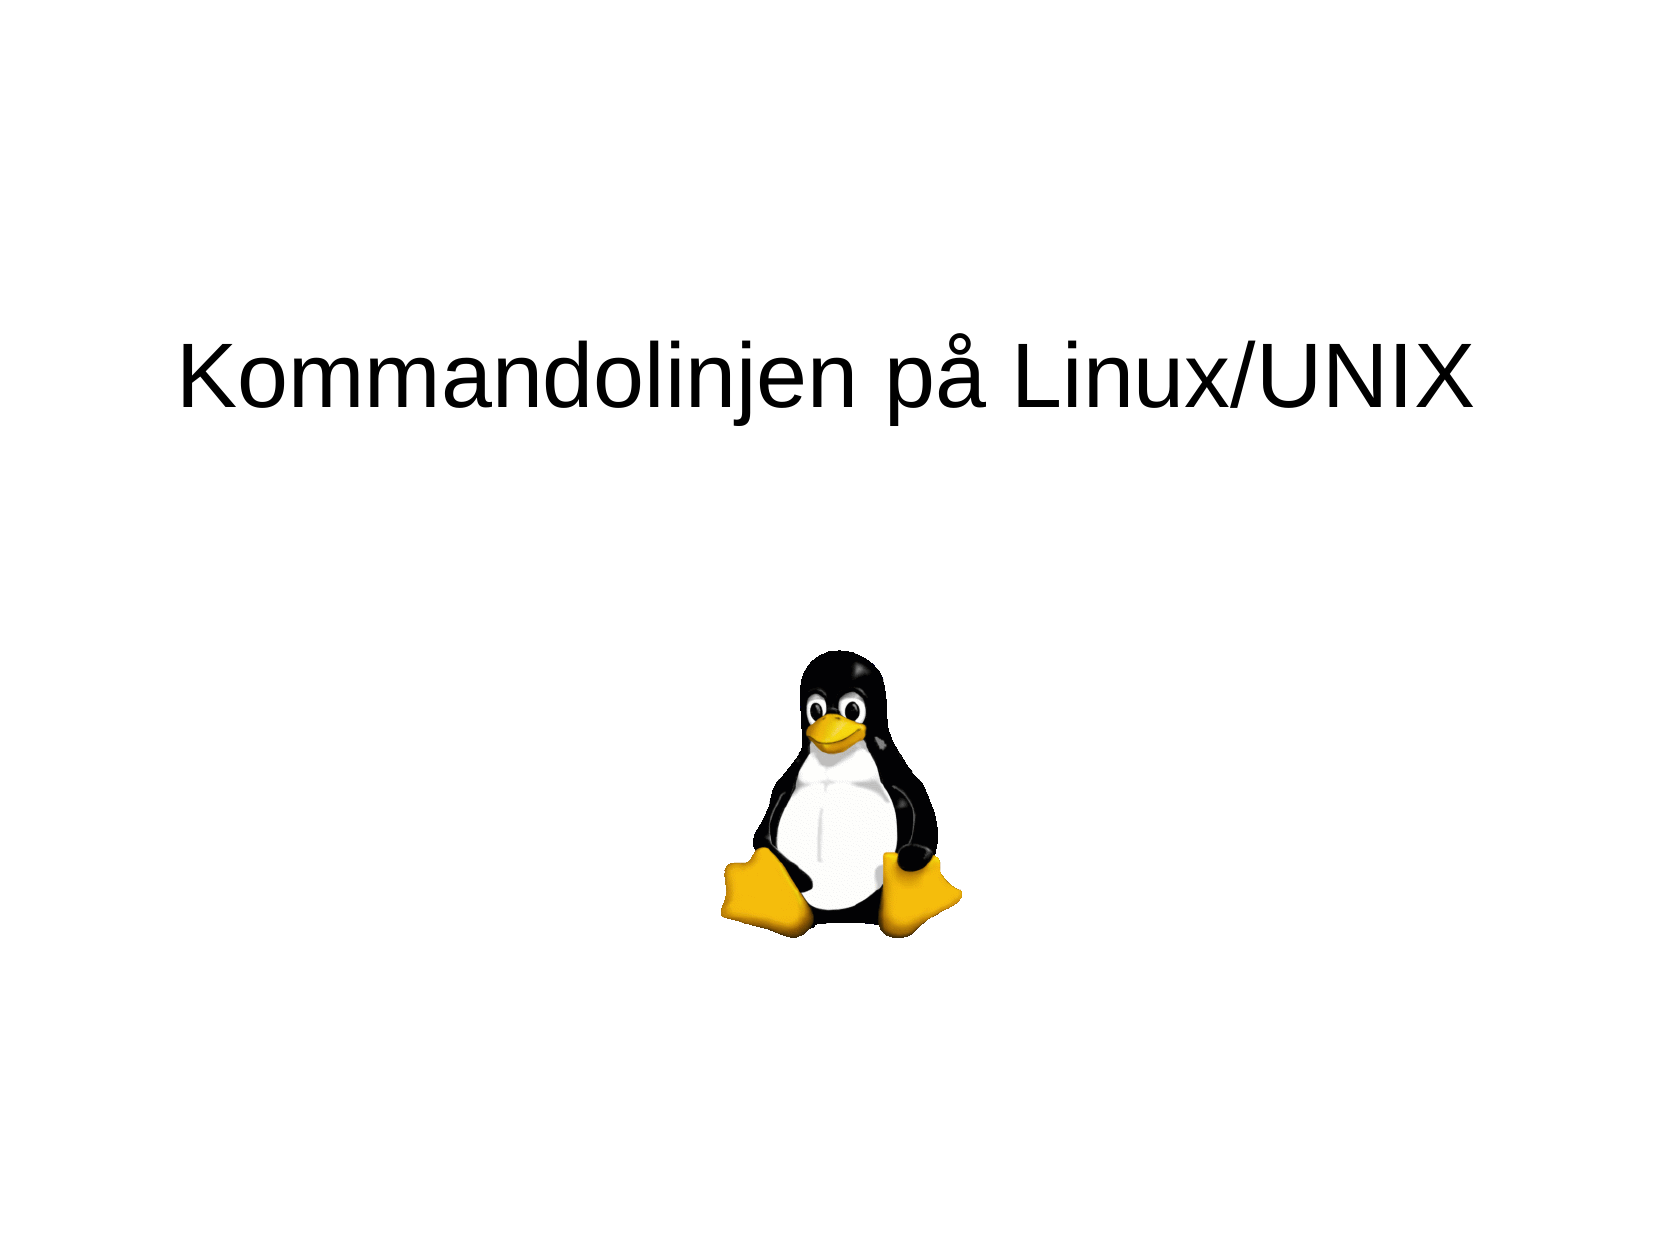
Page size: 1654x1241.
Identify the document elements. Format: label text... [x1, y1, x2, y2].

title Kommandolinjen på Linux/UNIX [82, 232, 1571, 520]
picture [713, 642, 969, 945]
